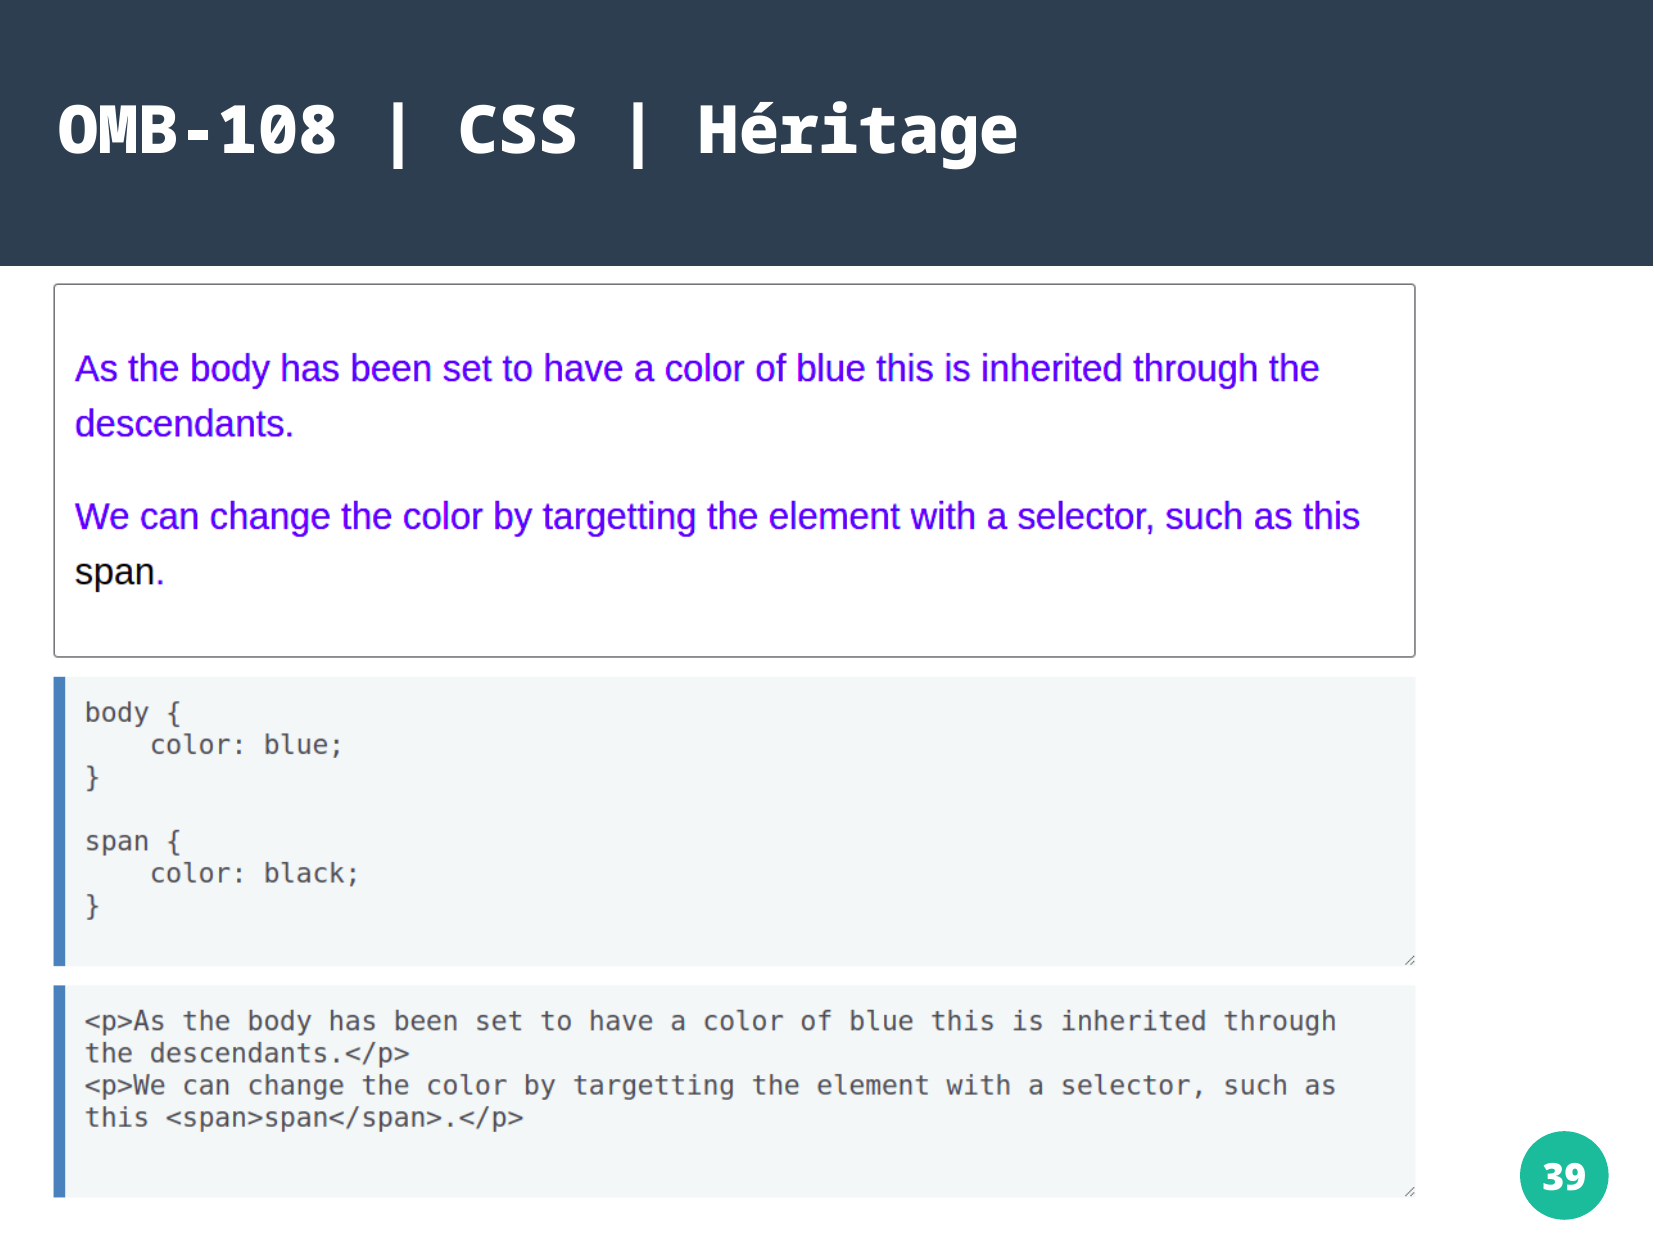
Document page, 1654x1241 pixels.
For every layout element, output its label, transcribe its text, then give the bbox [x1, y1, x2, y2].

picture [46, 276, 1426, 1204]
title OMB-108 | CSS | Héritage [58, 49, 1594, 207]
